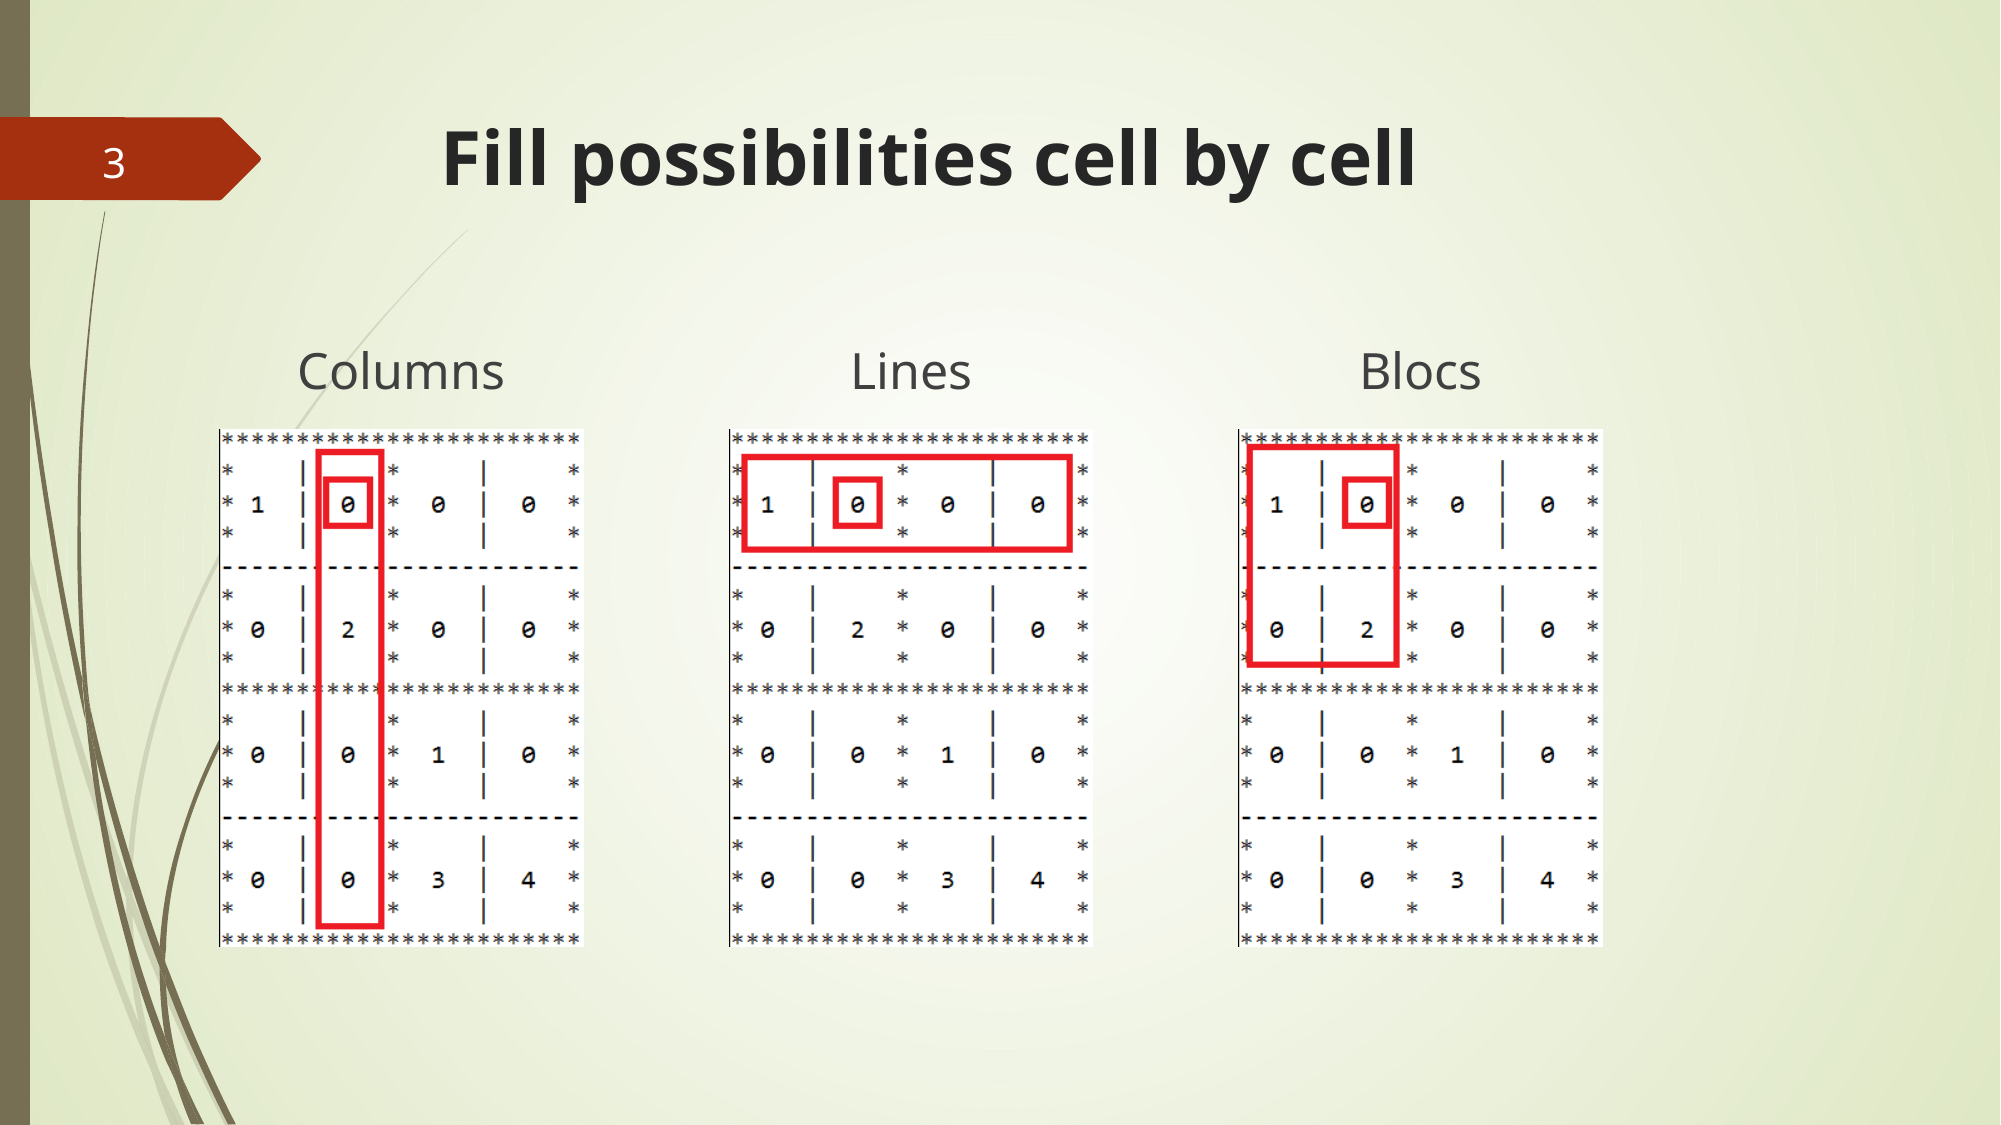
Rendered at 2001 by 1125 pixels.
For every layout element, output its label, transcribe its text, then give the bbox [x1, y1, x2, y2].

title Fill possibilities cell by cell [425, 102, 1888, 313]
text_box [87, 129, 216, 190]
picture [219, 429, 584, 947]
list Columns [74, 312, 583, 408]
picture [729, 429, 1093, 947]
list Lines [583, 312, 1092, 408]
picture [1238, 429, 1603, 947]
text_box Blocs [1092, 312, 1749, 408]
